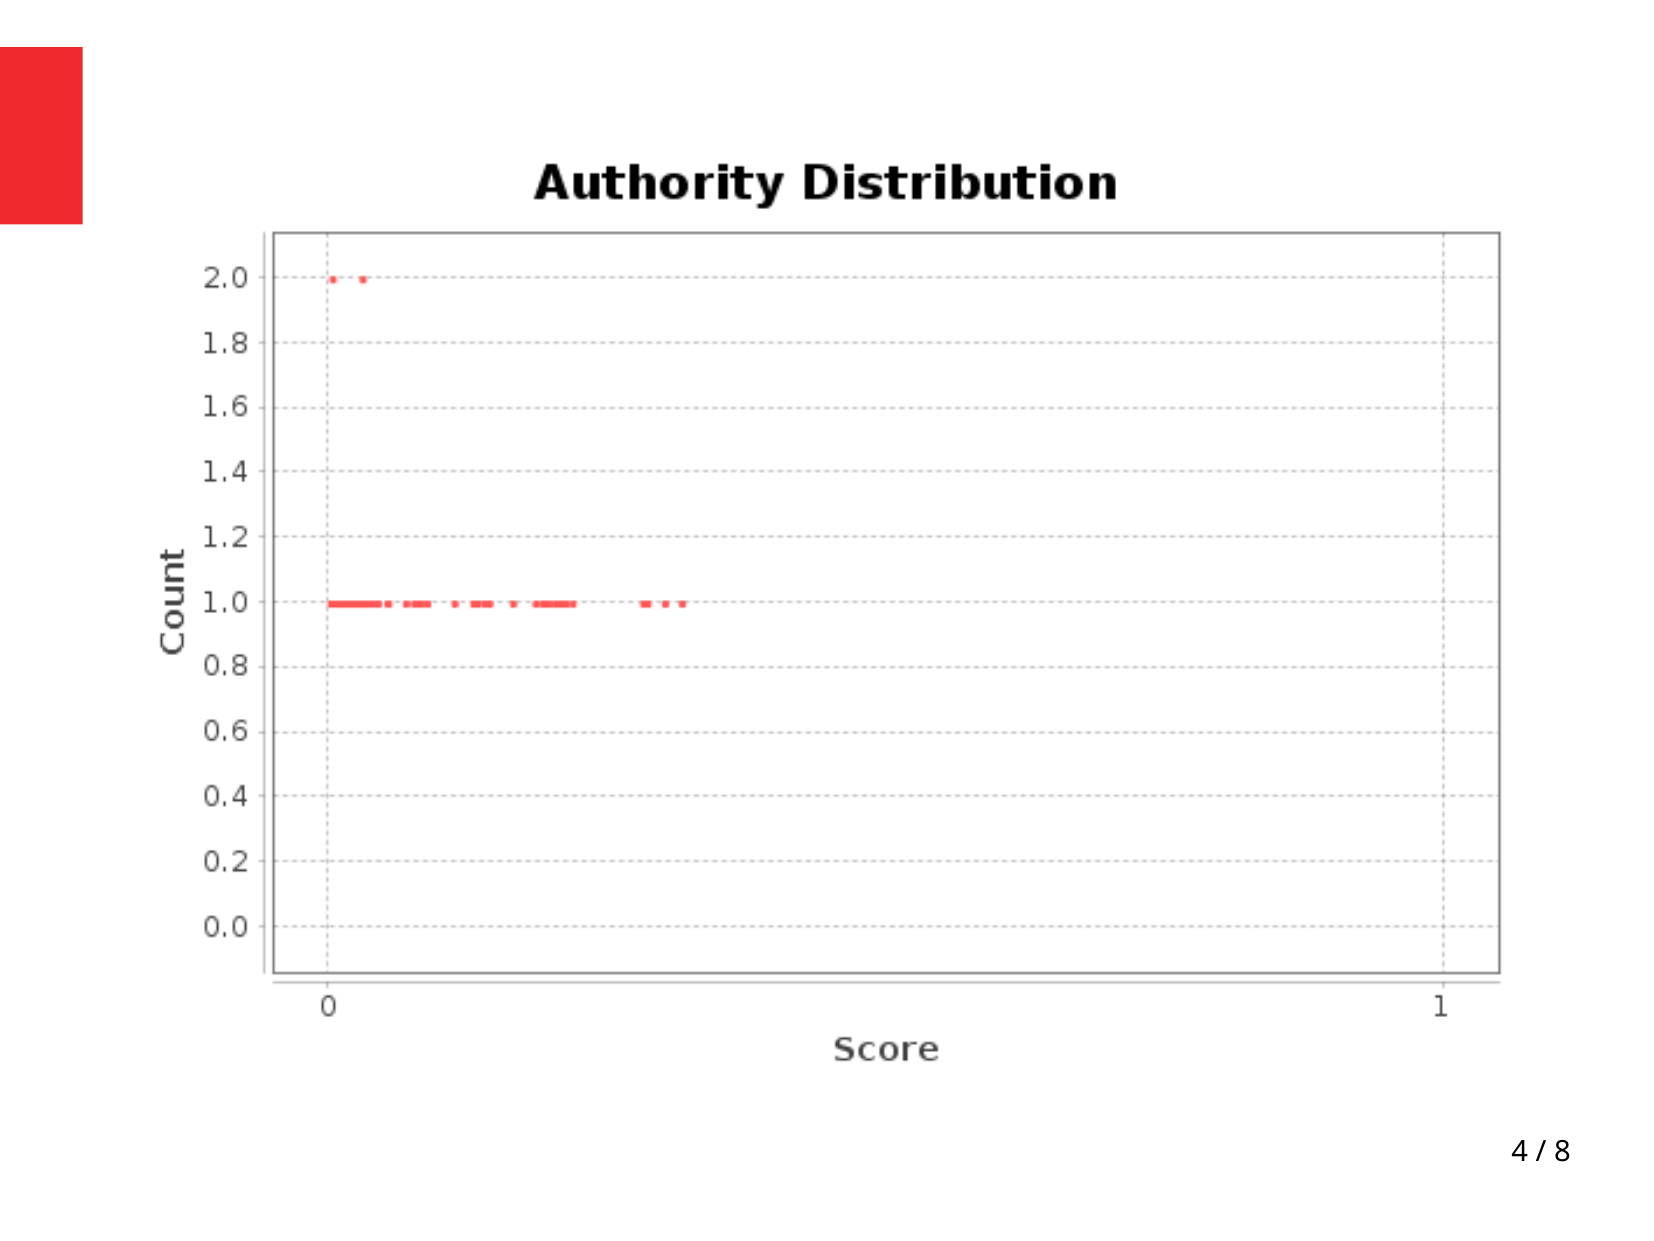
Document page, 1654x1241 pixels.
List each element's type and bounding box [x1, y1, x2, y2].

picture [126, 153, 1527, 1087]
